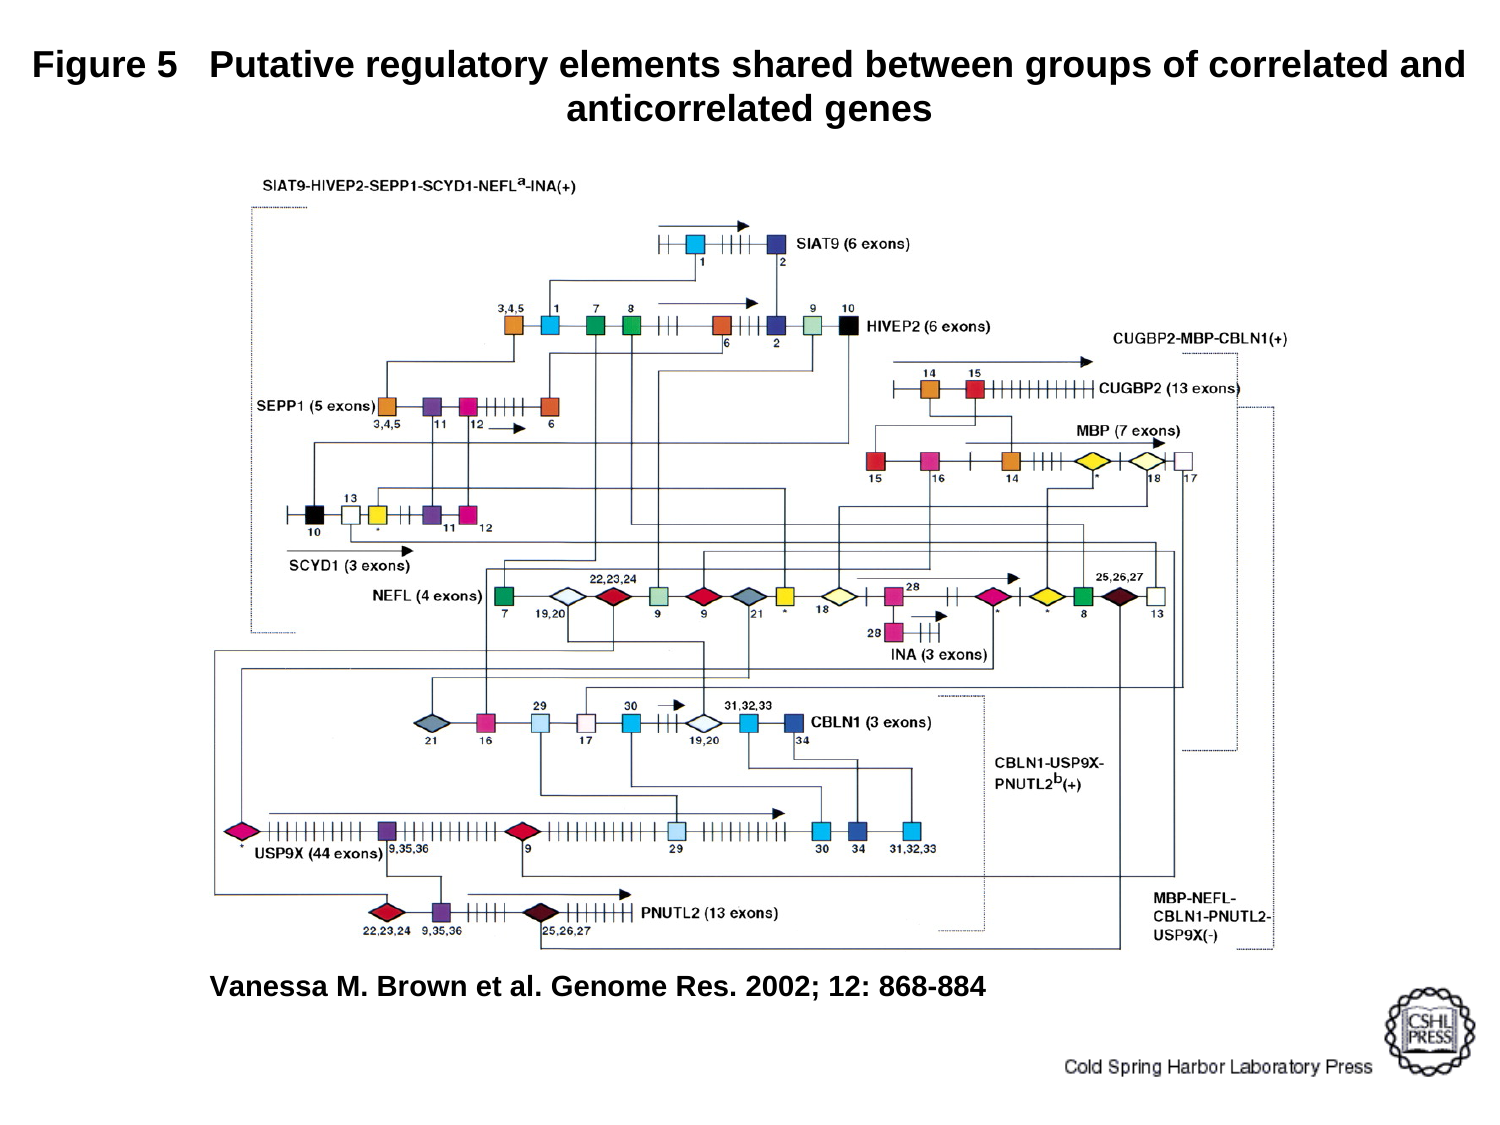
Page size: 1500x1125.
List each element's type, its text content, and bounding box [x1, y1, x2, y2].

picture [1050, 978, 1485, 1088]
text_box Vanessa M. Brown et al. Genome Res. 2002; 12: 868-884 [209, 968, 1291, 1003]
text_box Figure 5 Putative regulatory elements shared between groups of correlated and anticorrelated genes [29, 42, 1471, 131]
picture [209, 173, 1291, 952]
